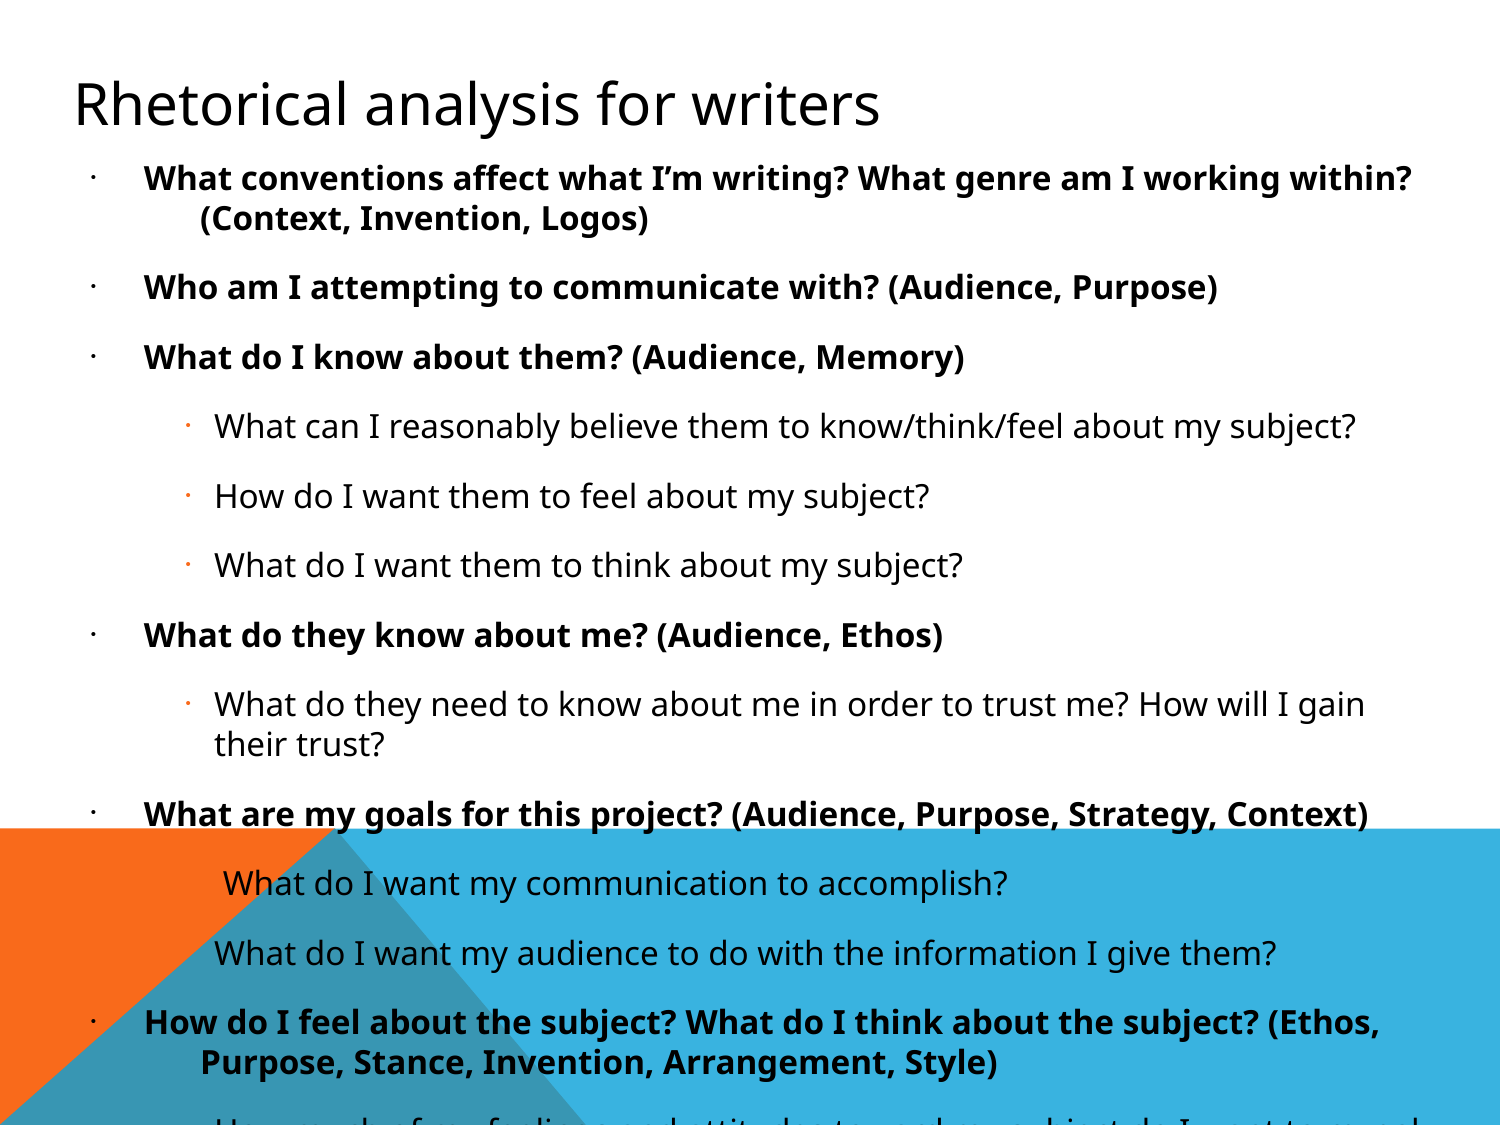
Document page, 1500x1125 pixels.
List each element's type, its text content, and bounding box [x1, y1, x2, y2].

title Rhetorical analysis for writers [58, 60, 1446, 149]
list What conventions affect what I’m writing? What genre am I working within? (Context, Invention, Logos) Who am I attempting to communicate with? (Audience, Purpose) What do I know about them? (Audience, Memory) What can I reasonably believe them to know/think/feel about my subject? How do I want them to feel about my subject? What do I want them to think about my subject? What do they know about me? (Audience, Ethos) What do they need to know about me in order to trust me? How will I gain their trust? What are my goals for this project? (Audience, Purpose, Strategy, Context) What do I want my communication to accomplish? What do I want my audience to do with the information I give them? How do I feel about the subject? What do I think about the subject? (Ethos, Purpose, Stance, Invention, Arrangement, Style) How much of my feelings and attitudes toward my subject do I want to reveal to my readers? What else has been said about my subject? (Invention, Memory, Ethos, Context) What new information will I add? How will I convince my readers that what I have to say hasn’t already been said? How will I deliver my message to my readers? (Arrangement, Delivery) What will they expect? What medium offers the most effective way to deliver my message? In what order will my audience expect the information to be delivered based on the genre I’m working in? In what order should I arrange the information to best deliver my message to my audience? [58, 149, 1446, 823]
